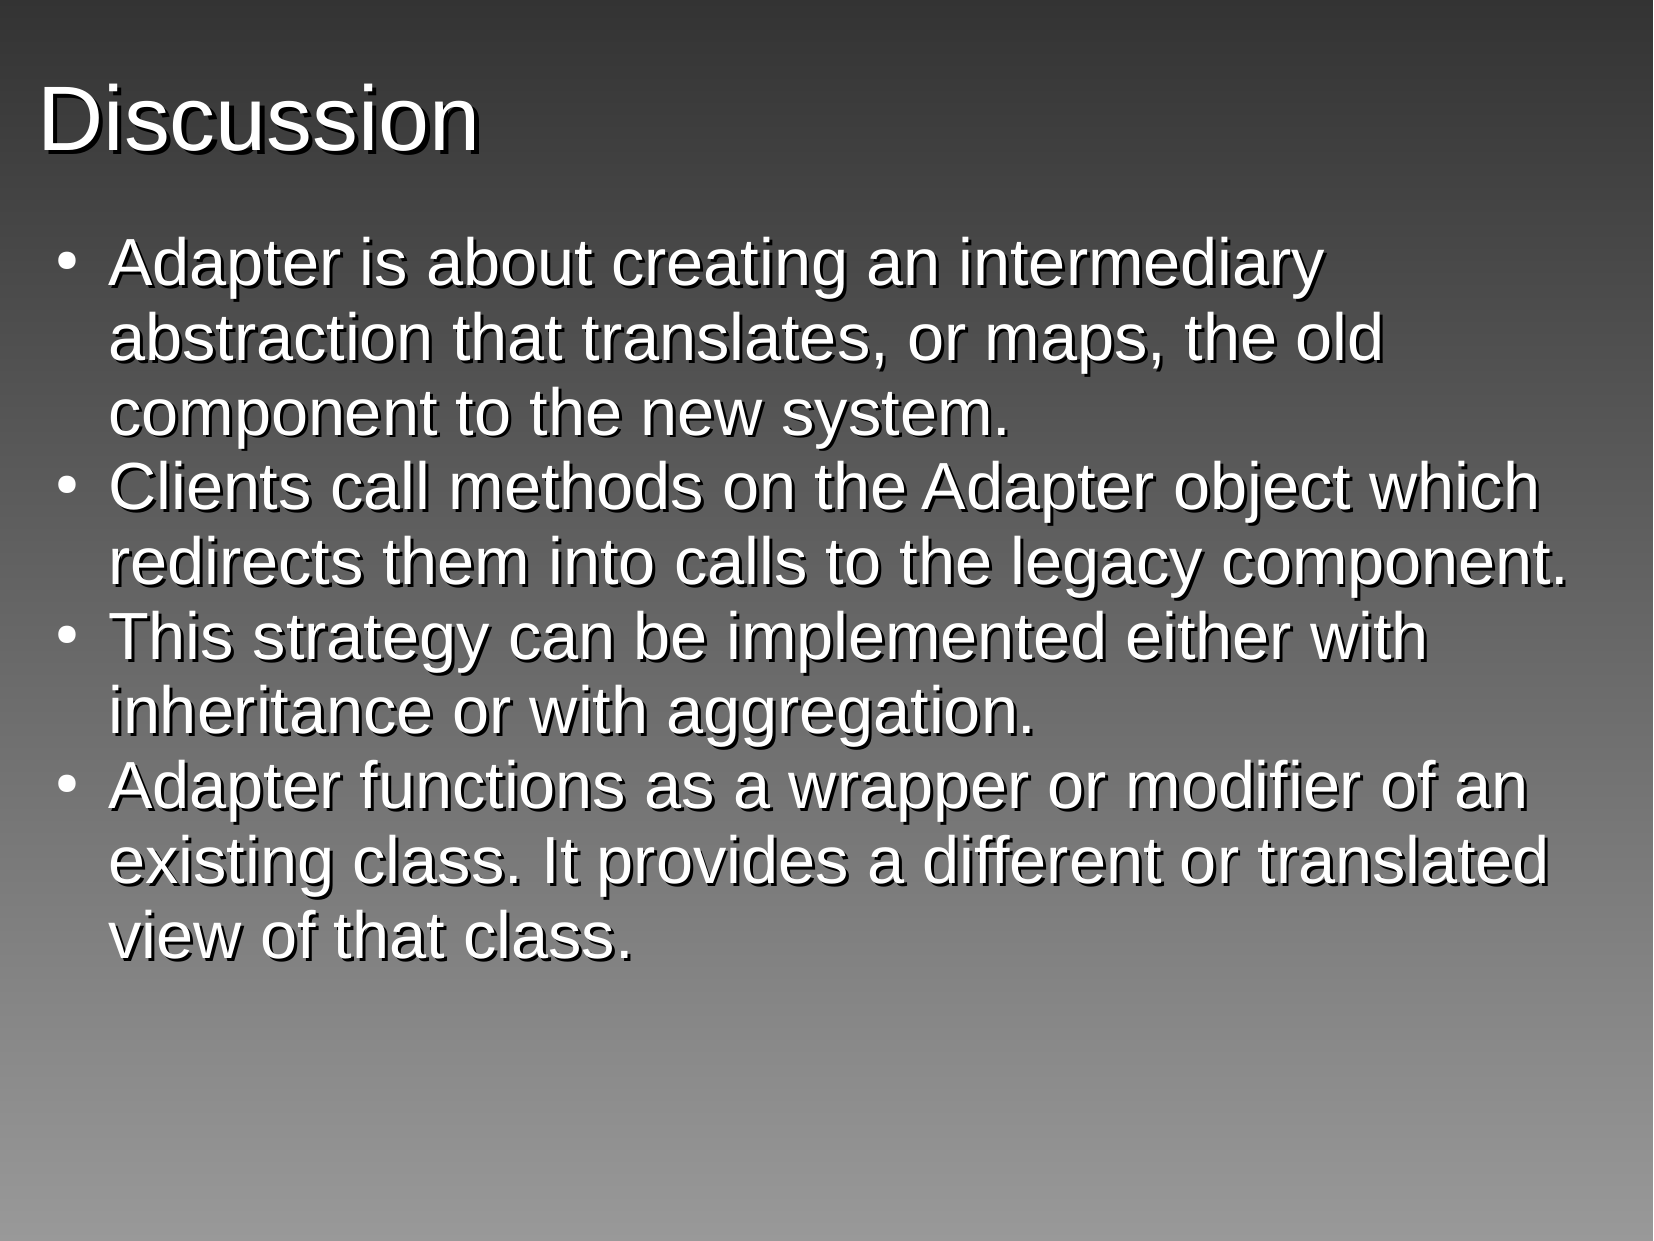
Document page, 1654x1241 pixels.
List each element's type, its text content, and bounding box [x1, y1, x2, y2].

list Adapter is about creating an intermediary abstraction that translates, or maps, the old component to the new system. Clients call methods on the Adapter object which redirects them into calls to the legacy component. This strategy can be implemented either with inheritance or with aggregation. Adapter functions as a wrapper or modifier of an existing class. It provides a different or translated view of that class. [37, 225, 1613, 1126]
title Discussion [37, 49, 1613, 188]
